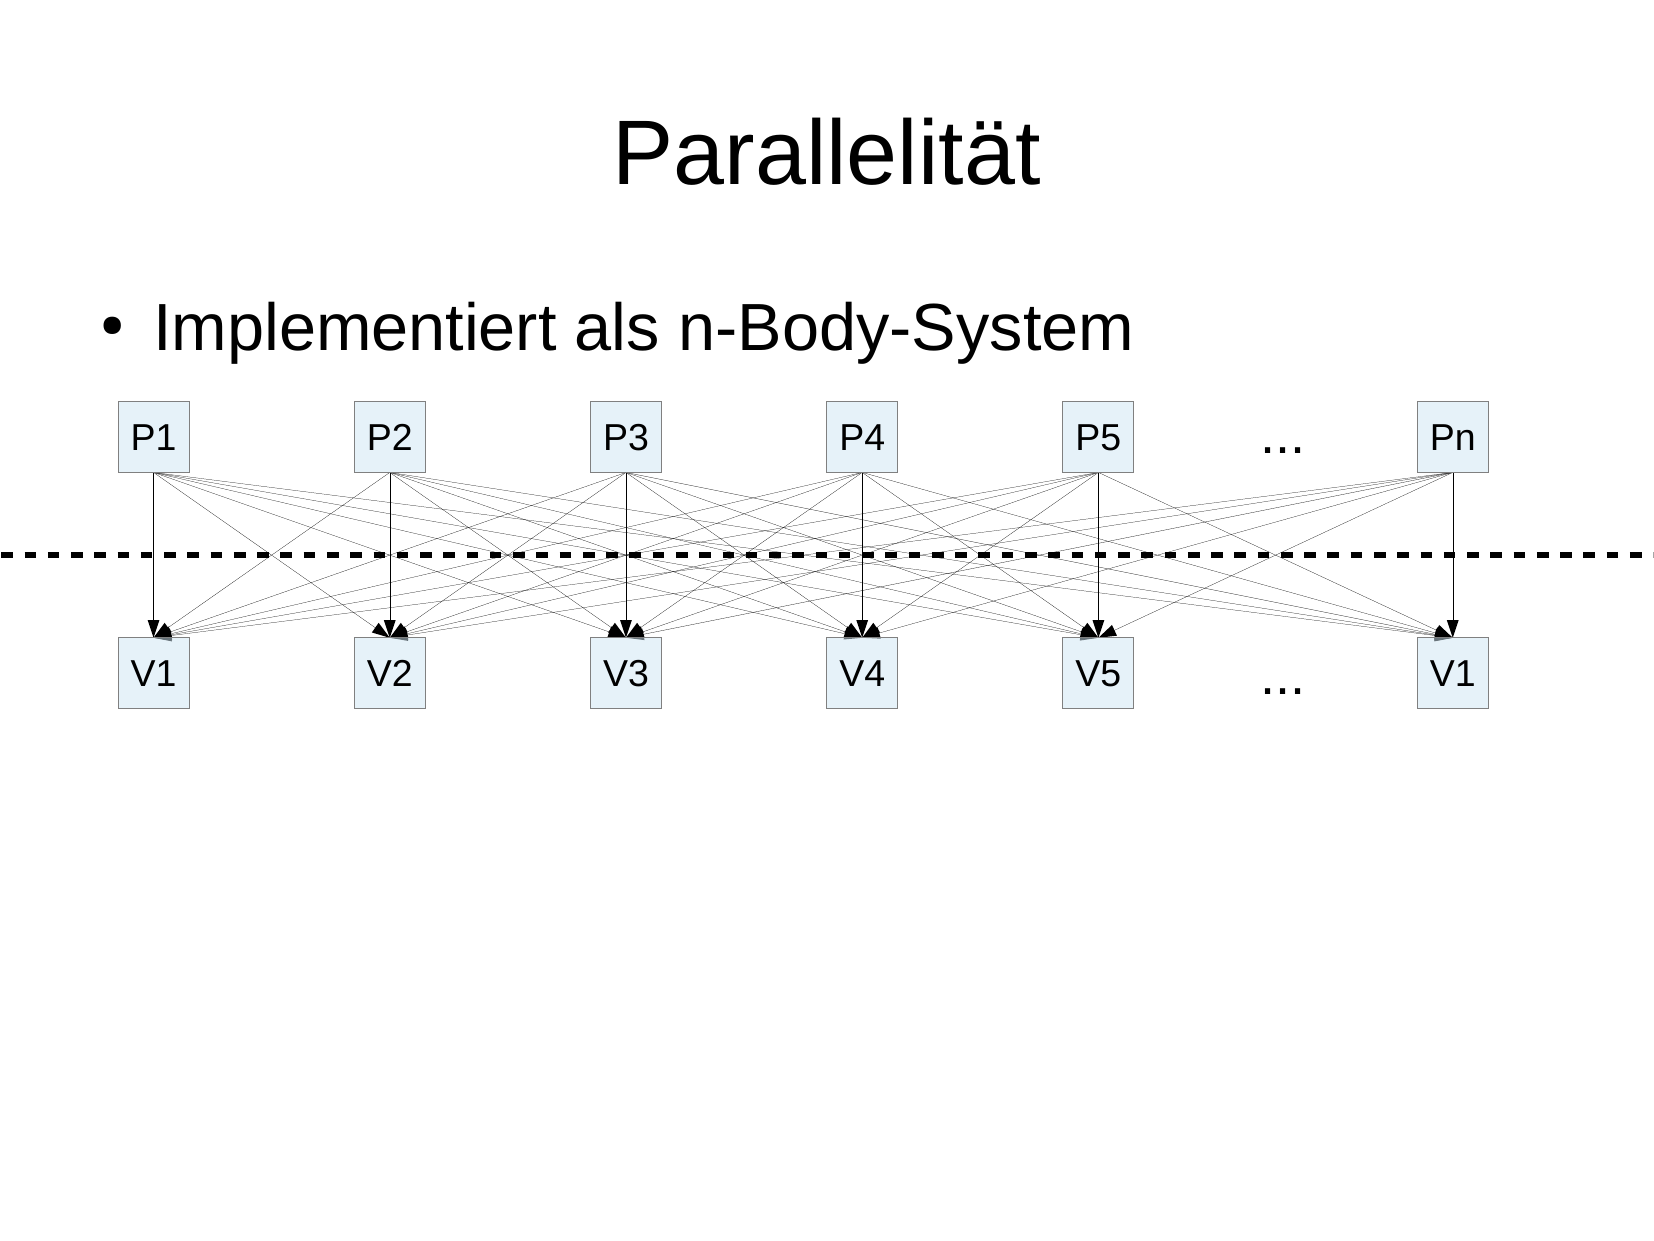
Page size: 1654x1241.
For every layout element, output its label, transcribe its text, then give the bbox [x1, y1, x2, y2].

title Parallelität [82, 49, 1571, 257]
text_box P2 [354, 401, 426, 473]
list Implementiert als n-Body-System [82, 290, 1538, 1010]
text_box ... [1246, 397, 1329, 473]
text_box V1 [1417, 637, 1489, 709]
text_box V1 [118, 637, 190, 709]
text_box P5 [1062, 401, 1134, 473]
text_box ... [1246, 637, 1329, 714]
text_box P3 [590, 401, 662, 473]
text_box V3 [590, 637, 662, 709]
text_box Pn [1417, 401, 1489, 473]
text_box P4 [826, 401, 898, 473]
text_box V2 [354, 637, 426, 709]
text_box P1 [118, 401, 190, 473]
text_box V5 [1062, 637, 1134, 709]
text_box V4 [826, 637, 898, 709]
